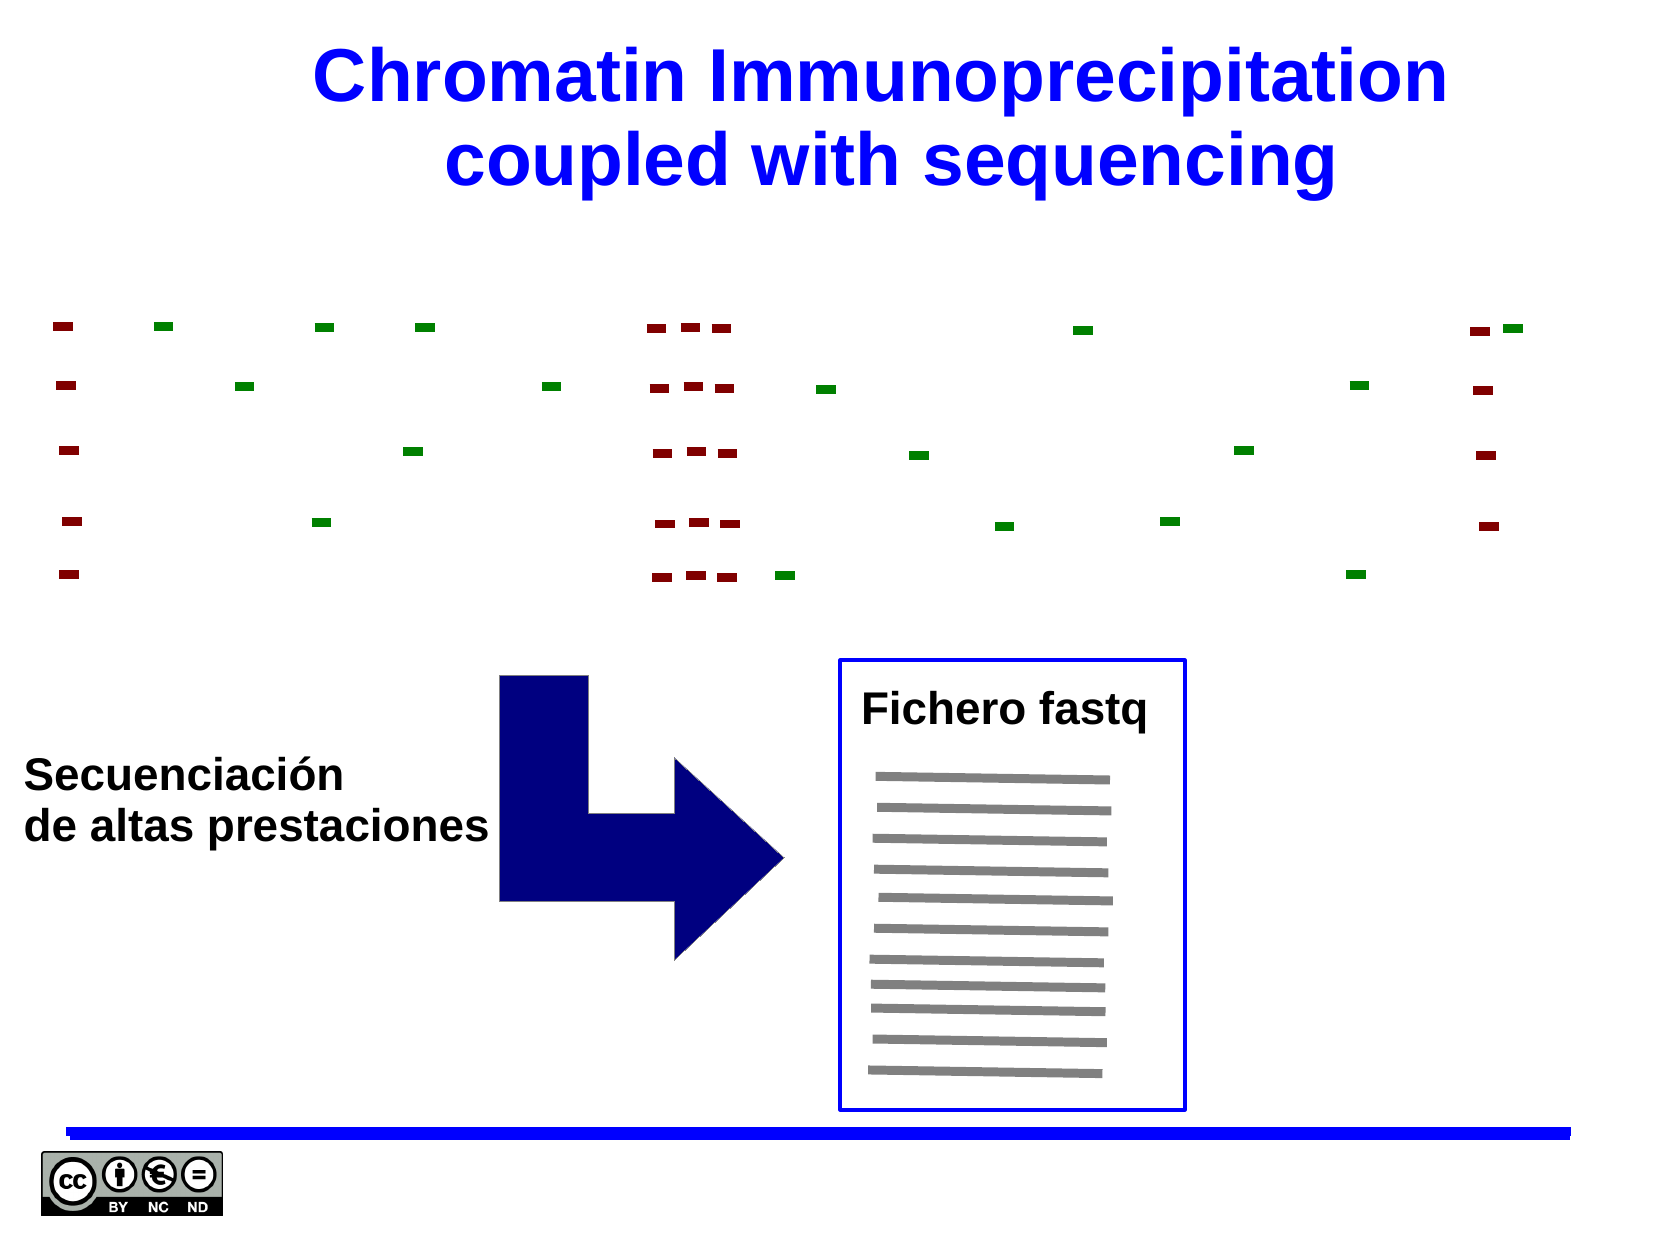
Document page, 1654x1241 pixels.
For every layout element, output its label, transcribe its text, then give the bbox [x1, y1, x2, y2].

text_box Fichero fastq [846, 675, 1164, 742]
picture [41, 1151, 223, 1216]
text_box [499, 675, 785, 961]
text_box [840, 660, 1186, 1111]
title Chromatin Immunoprecipitation coupled with sequencing [147, 13, 1636, 222]
text_box Secuenciación de altas prestaciones [8, 741, 505, 860]
